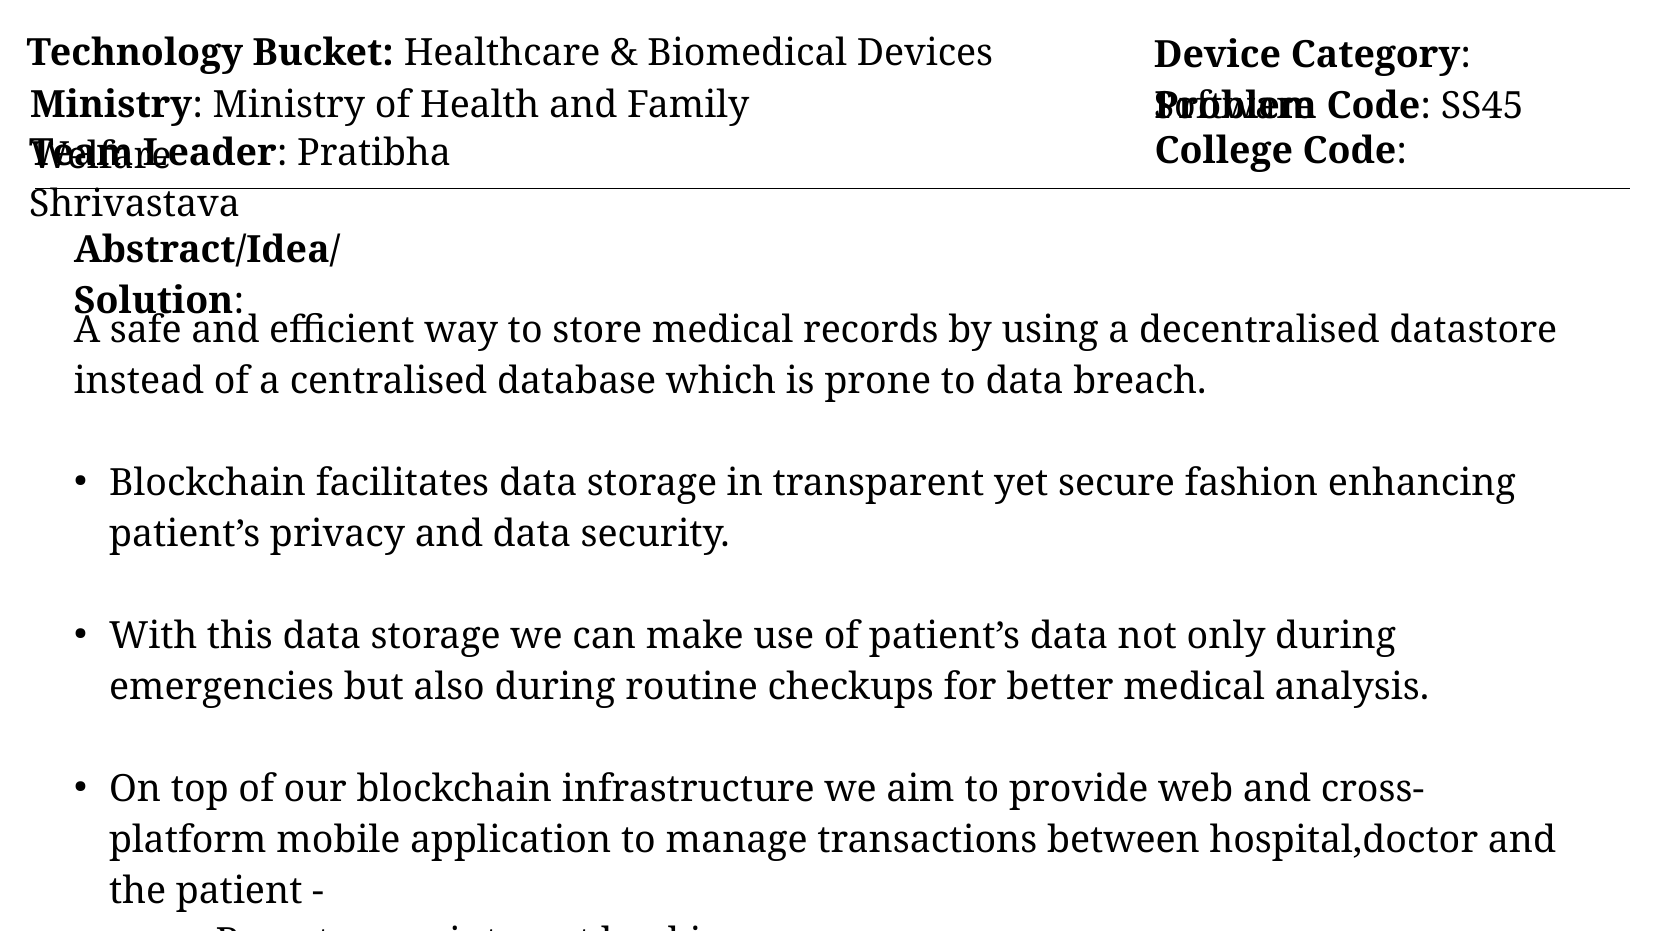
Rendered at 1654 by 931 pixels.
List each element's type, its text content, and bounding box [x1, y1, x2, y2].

text_box Problem Code: SS45 [1139, 70, 1547, 115]
text_box A safe and efficient way to store medical records by using a decentralised datastore instead of a centralised database which is prone to data breach. Blockchain facilitates data storage in transparent yet secure fashion enhancing patient’s privacy and data security. With this data storage we can make use of patient’s data not only during emergencies but also during routine checkups for better medical analysis. On top of our blockchain infrastructure we aim to provide web and cross-platform mobile application to manage transactions between hospital,doctor and the patient - Remote appointment booking Digital prescription Timely medical check up notifications Patient’s identification using Aadhar in case of emergency [59, 295, 1583, 898]
text_box Team Leader: Pratibha Shrivastava [14, 118, 629, 208]
text_box College Code: [1139, 115, 1554, 171]
text_box Device Category: Software [1138, 19, 1636, 110]
text_box Abstract/Idea/Solution: [59, 214, 497, 268]
text_box Ministry: Ministry of Health and Family Welfare [15, 70, 843, 123]
text_box Technology Bucket: Healthcare & Biomedical Devices [11, 17, 1052, 108]
